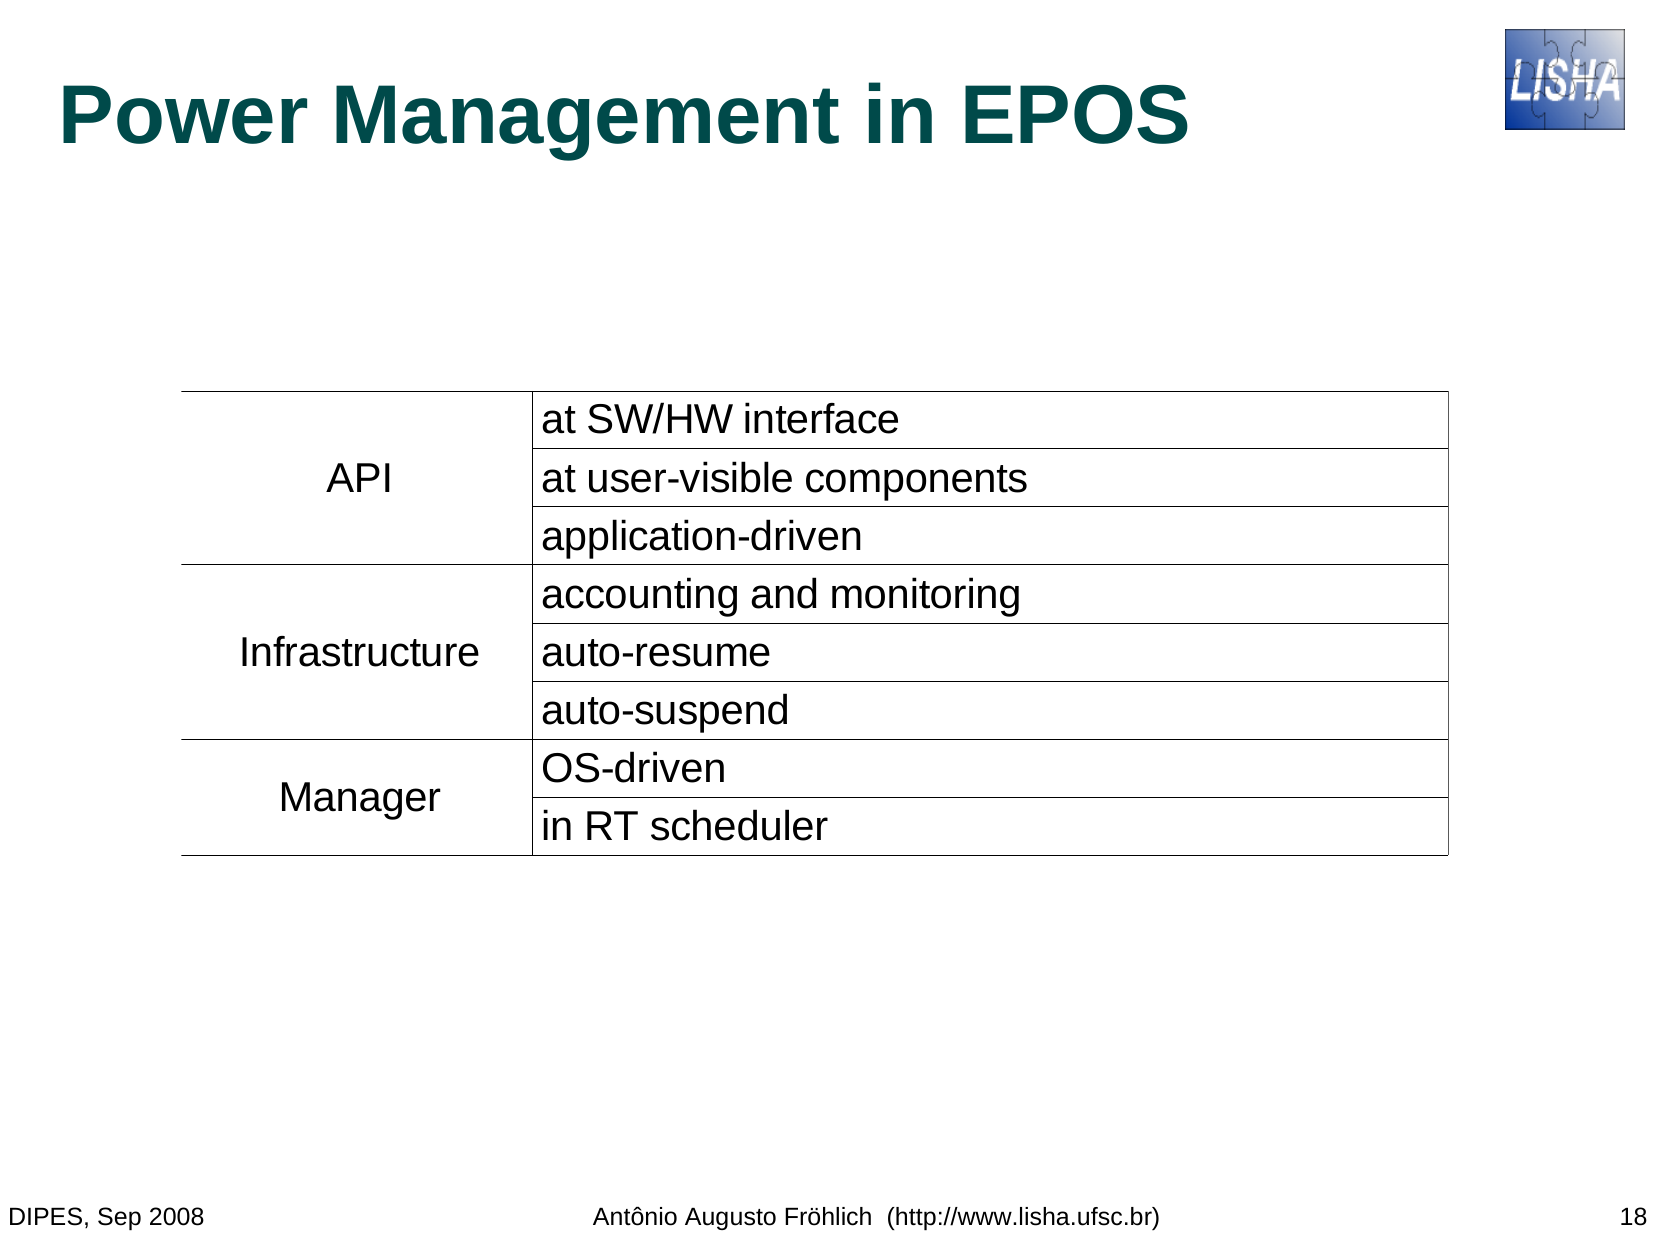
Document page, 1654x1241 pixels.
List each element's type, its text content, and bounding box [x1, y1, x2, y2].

chart [181, 390, 1449, 879]
picture [1505, 29, 1625, 130]
title Power Management in EPOS [58, 11, 1463, 219]
